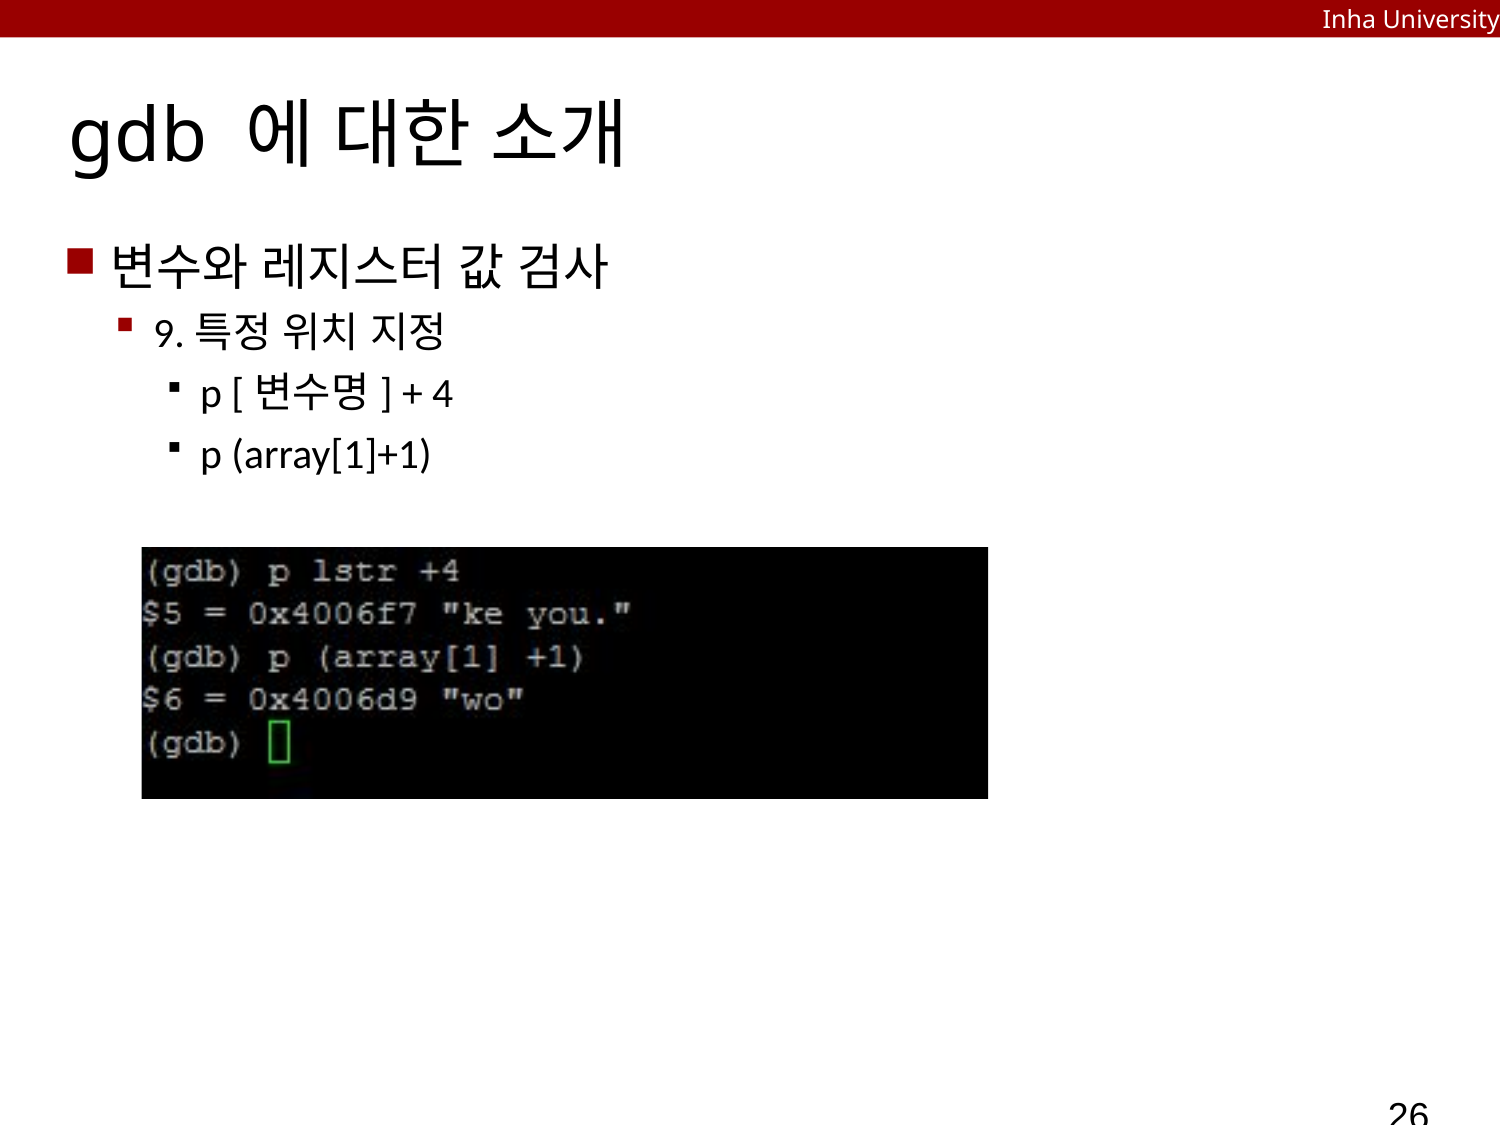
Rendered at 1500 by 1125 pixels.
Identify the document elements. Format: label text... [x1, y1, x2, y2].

picture [141, 547, 989, 799]
text_box [0, 0, 1500, 38]
list 변수와 레지스터 값 검사 9.특정 위치 지정 p [변수명] + 4 p (array[1]+1) [62, 229, 1438, 1050]
title gdb 에 대한 소개 [62, 41, 1438, 221]
text_box Inha University [1322, 3, 1500, 33]
